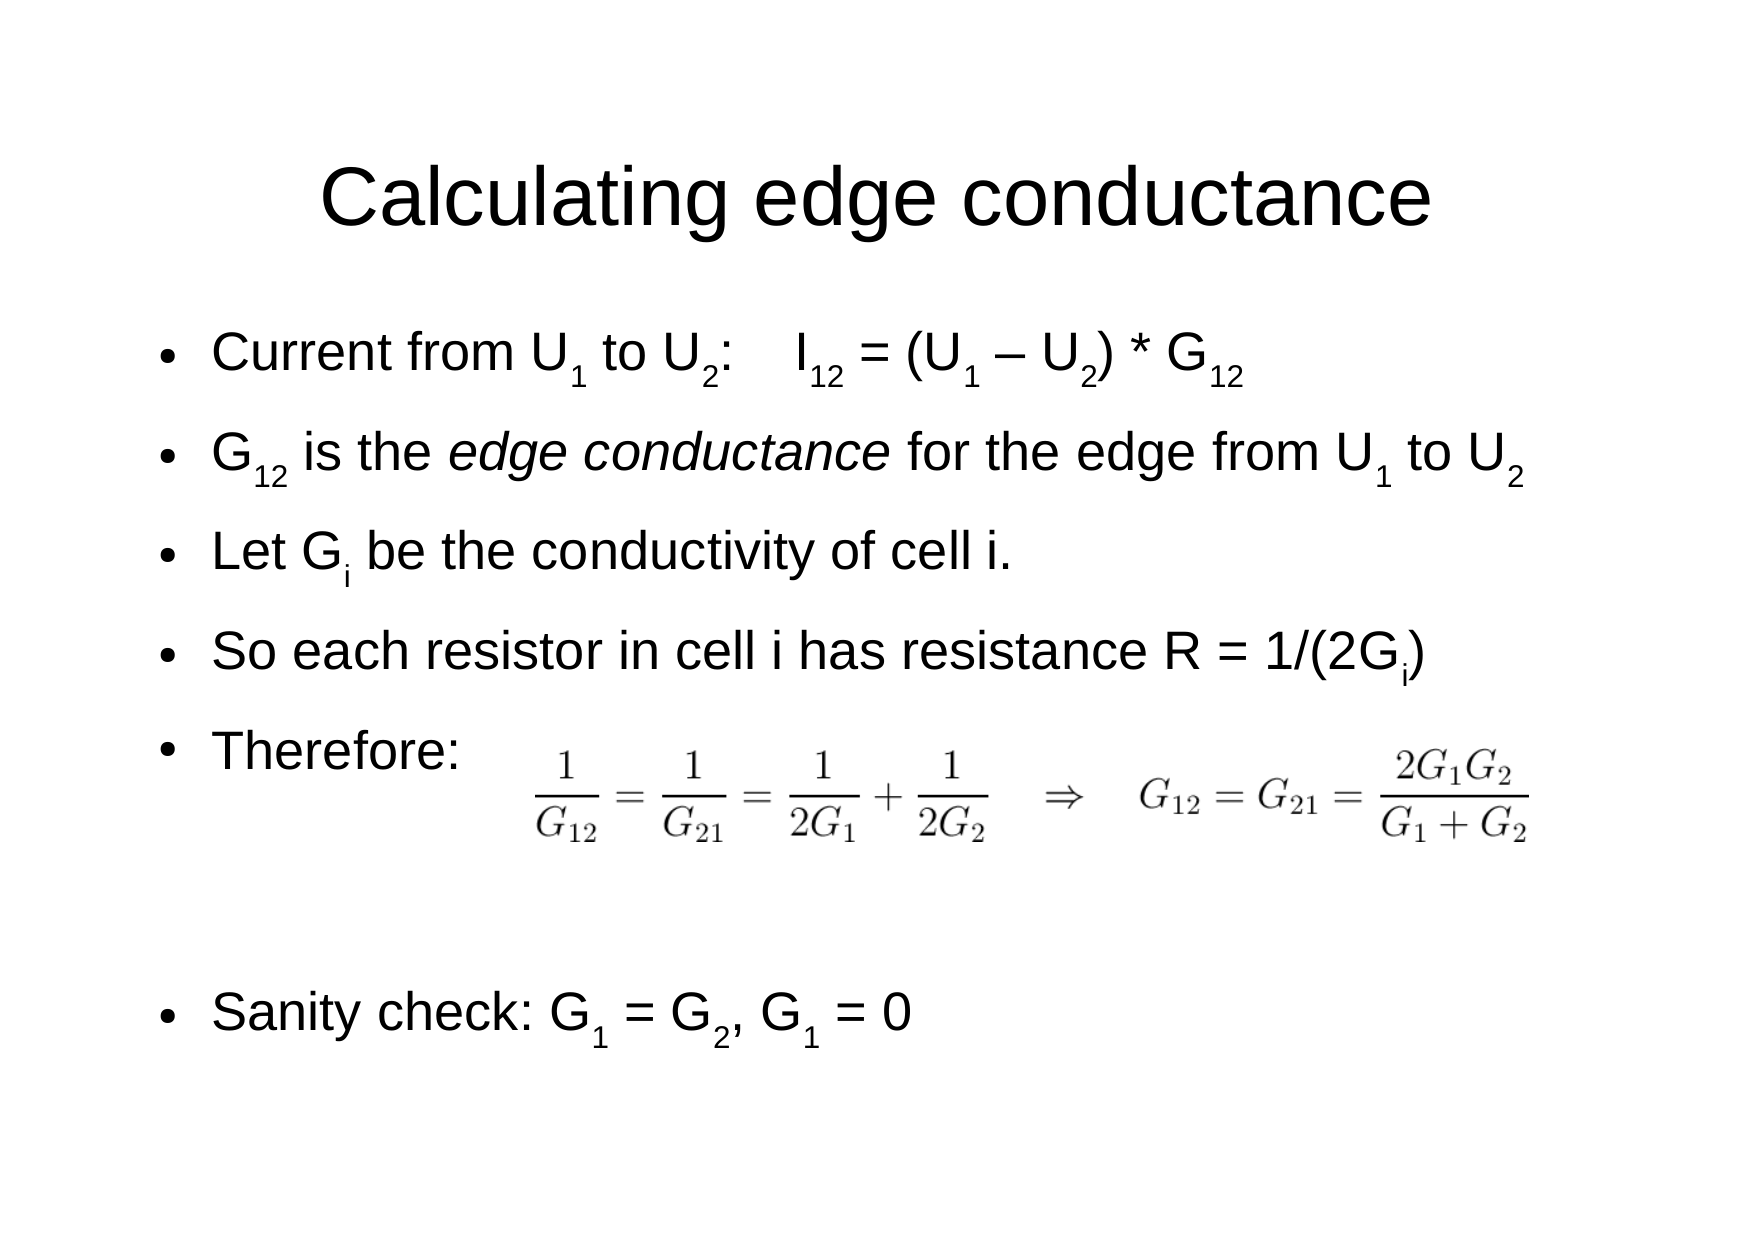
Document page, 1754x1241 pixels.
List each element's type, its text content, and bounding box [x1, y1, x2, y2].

title Calculating edge conductance [140, 103, 1614, 291]
picture [535, 748, 1529, 842]
list Current from U1 to U2: I12 = (U1 – U2) * G12 G12 is the edge conductance for the edge from U1 to U2 Let Gi be the conductivity of cell i. So each resistor in cell i has resistance R = 1/(2Gi) Therefore: Sanity check: G1 = G2, G1 = 0 [140, 321, 1581, 1139]
